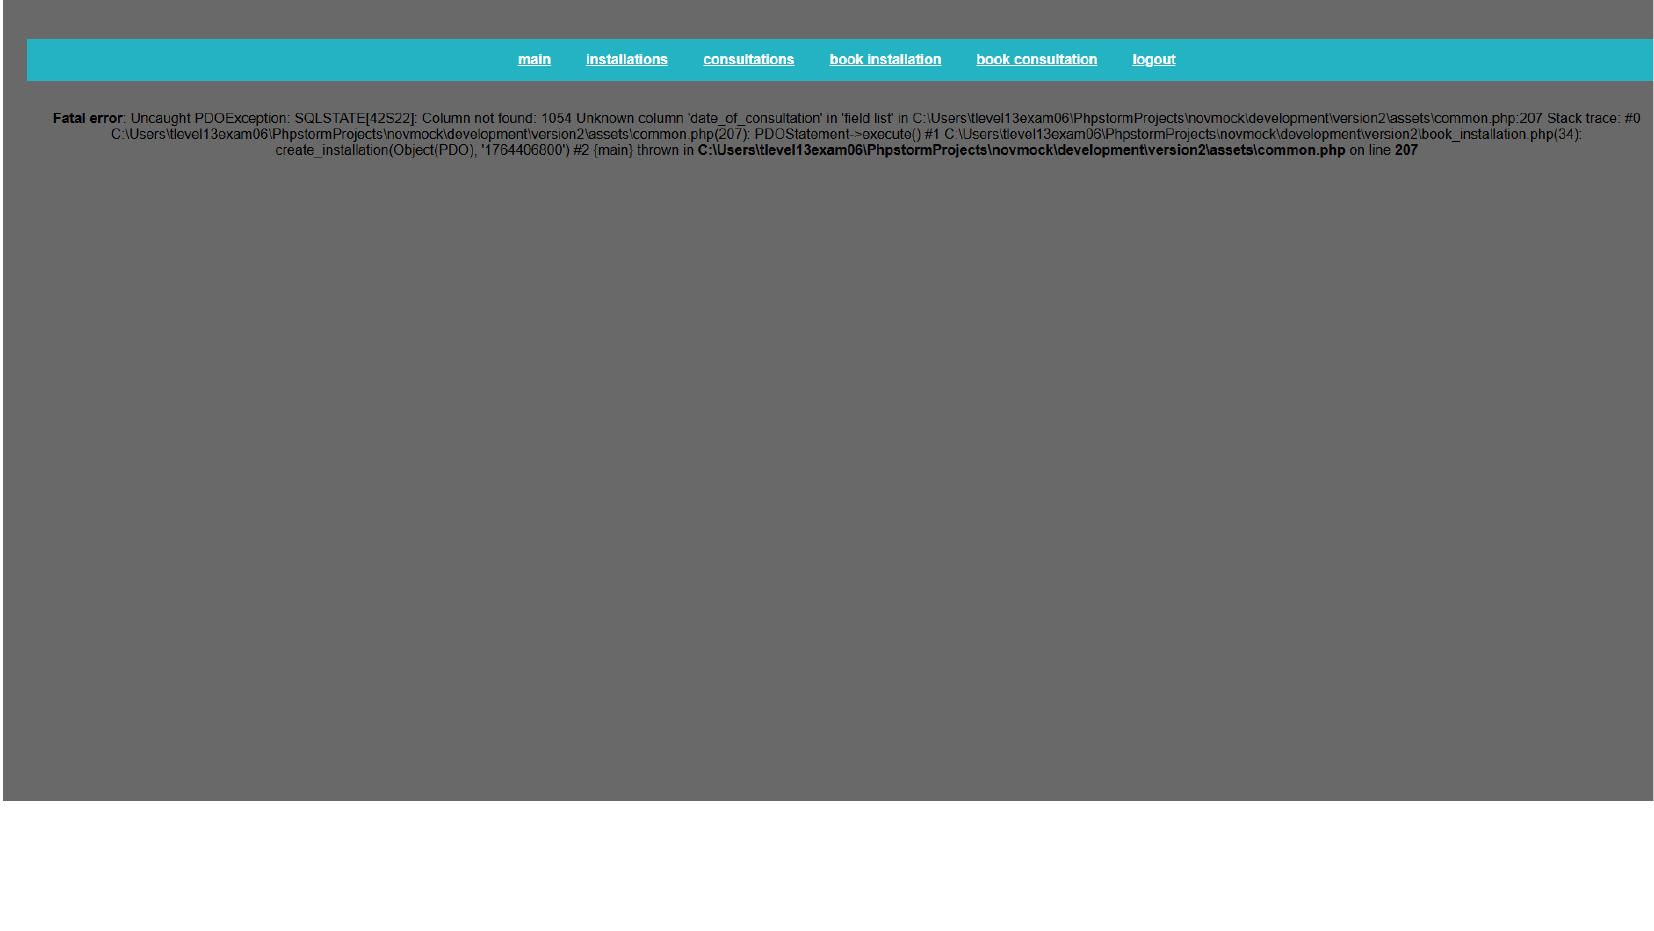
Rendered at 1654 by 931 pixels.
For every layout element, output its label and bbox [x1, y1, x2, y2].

picture [3, 0, 1654, 801]
